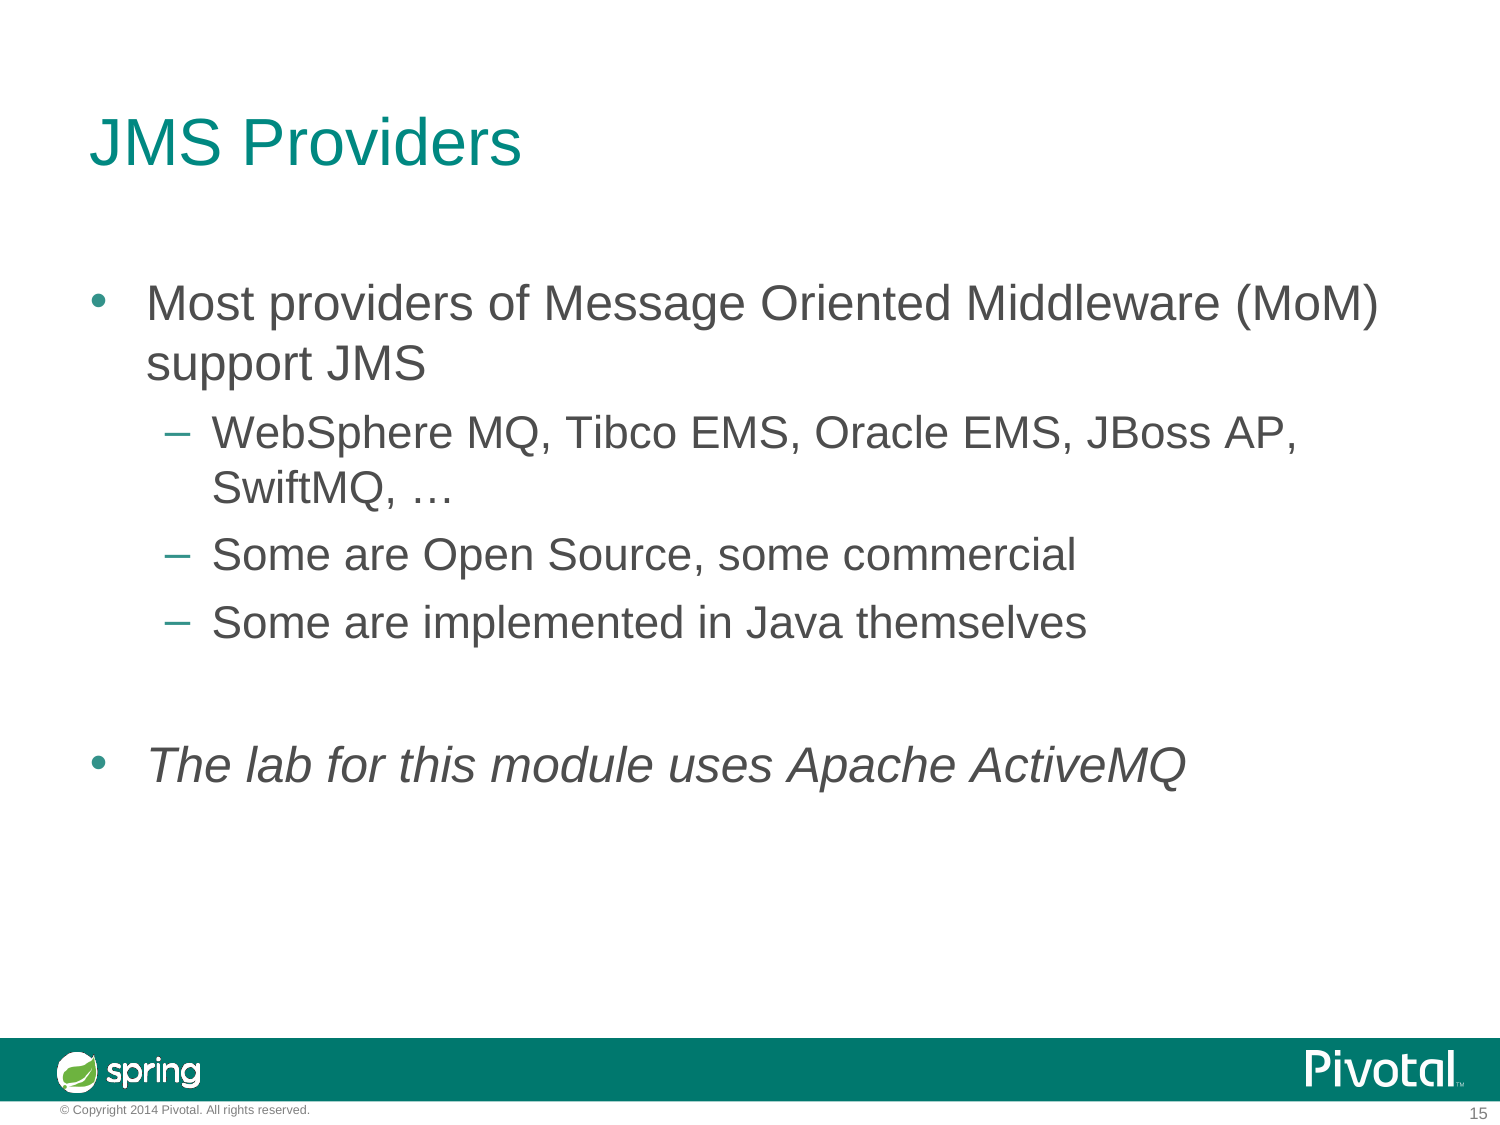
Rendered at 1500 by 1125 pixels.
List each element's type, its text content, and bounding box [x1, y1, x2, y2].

list Most providers of Message Oriented Middleware (MoM) support JMS WebSphere MQ, Tibco EMS, Oracle EMS, JBoss AP, SwiftMQ, … Some are Open Source, some commercial Some are implemented in Java themselves The lab for this module uses Apache ActiveMQ [75, 262, 1426, 1005]
picture [1306, 1050, 1464, 1087]
picture [32, 1041, 210, 1103]
title JMS Providers [75, 45, 1426, 233]
